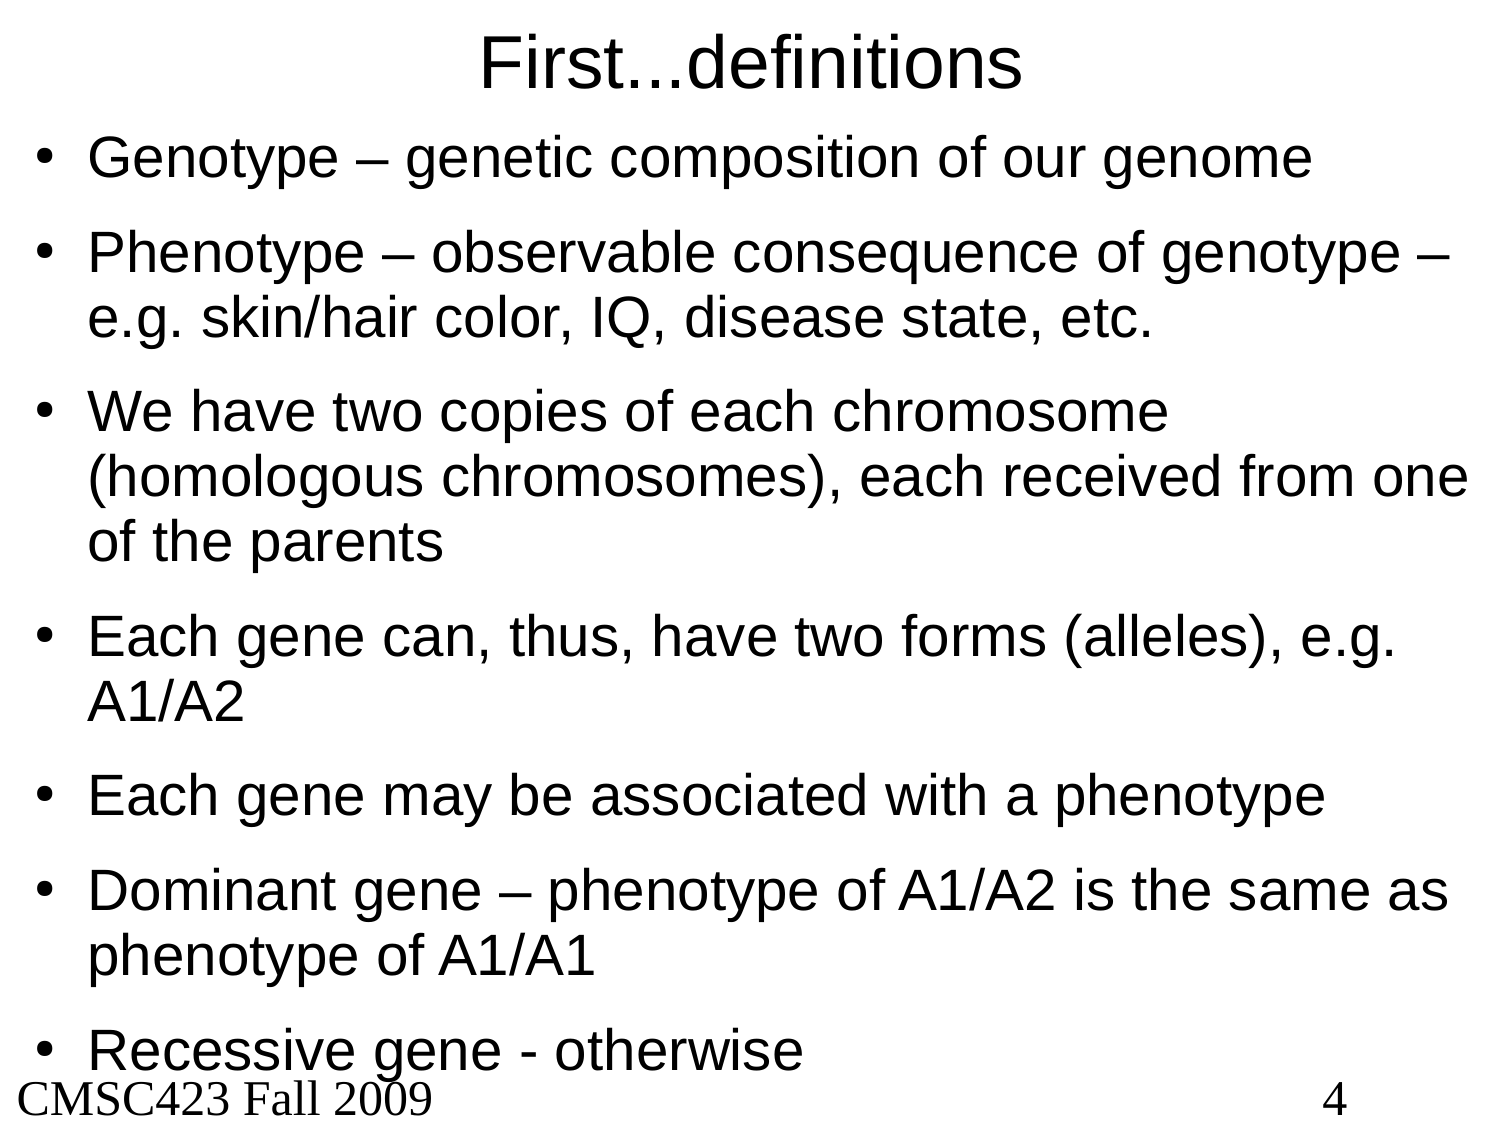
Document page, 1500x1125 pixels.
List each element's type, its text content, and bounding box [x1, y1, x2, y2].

title First...definitions [19, 9, 1485, 116]
list Genotype – genetic composition of our genome Phenotype – observable consequence of genotype – e.g. skin/hair color, IQ, disease state, etc. We have two copies of each chromosome (homologous chromosomes), each received from one of the parents Each gene can, thus, have two forms (alleles), e.g. A1/A2 Each gene may be associated with a phenotype Dominant gene – phenotype of A1/A2 is the same as phenotype of A1/A1 Recessive gene - otherwise [16, 124, 1485, 1080]
